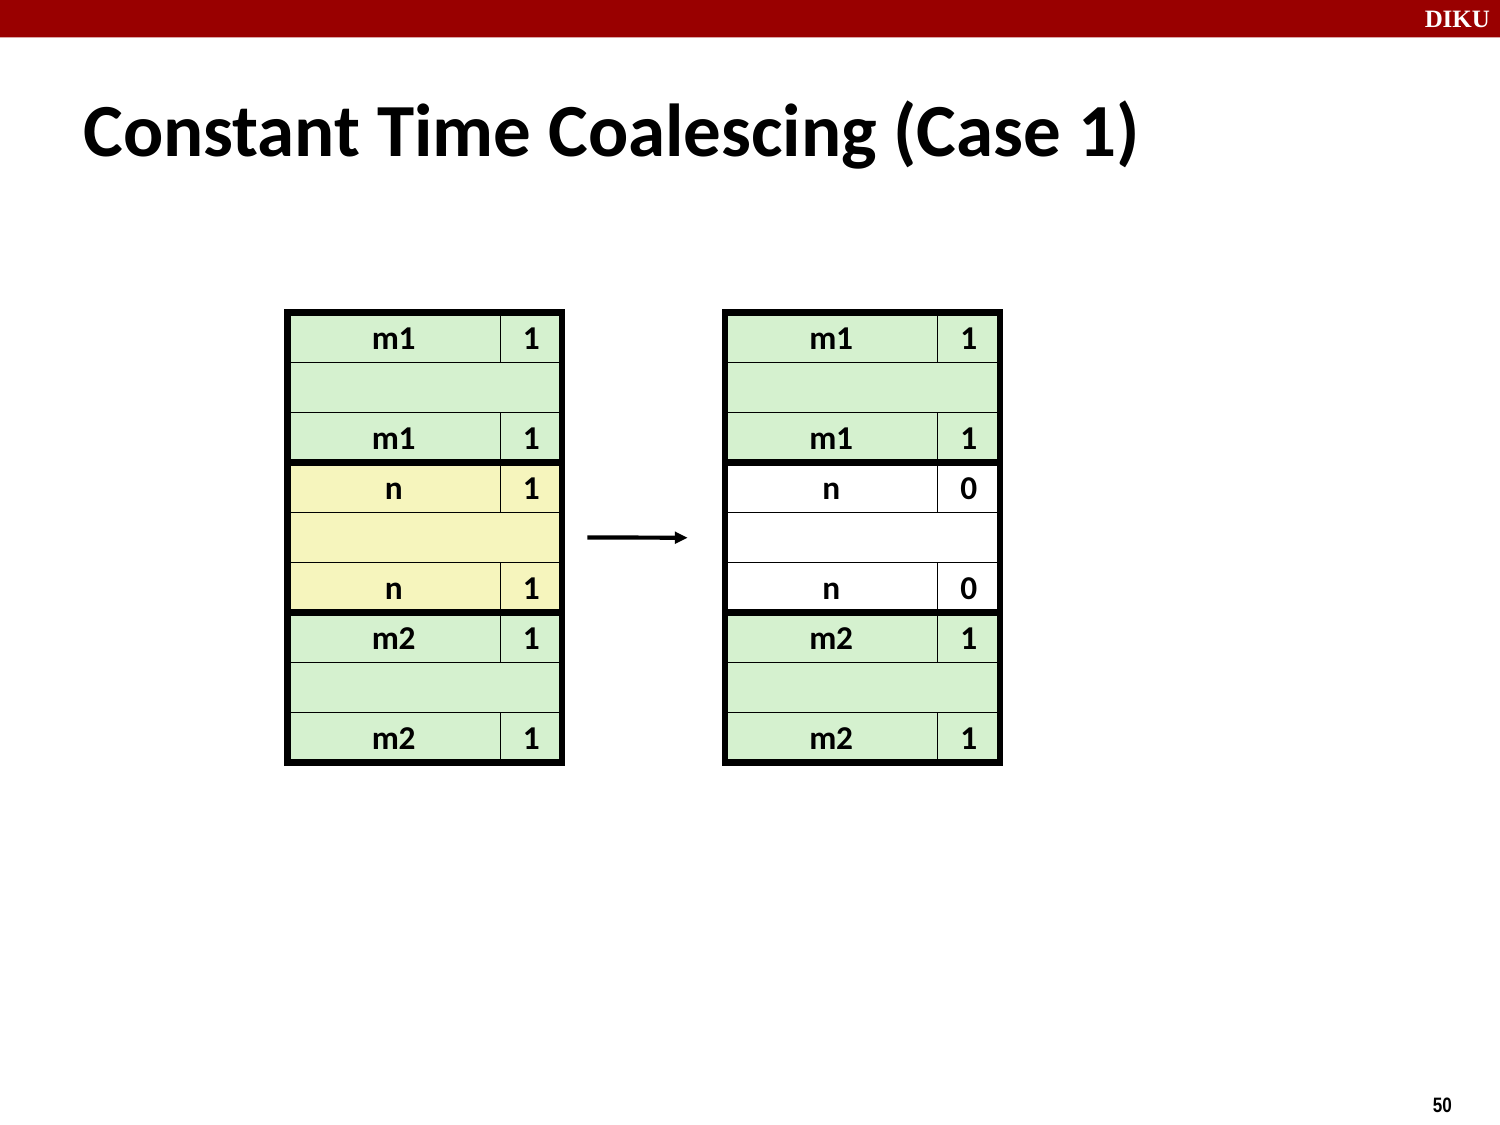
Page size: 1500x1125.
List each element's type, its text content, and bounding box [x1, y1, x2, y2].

text_box [728, 512, 997, 562]
text_box Constant Time Coalescing (Case 1) [68, 79, 1432, 174]
text_box n [291, 466, 500, 512]
text_box 1 [500, 616, 559, 662]
text_box n [291, 562, 500, 609]
text_box 1 [500, 316, 559, 362]
text_box m2 [728, 616, 937, 662]
text_box 0 [937, 466, 997, 512]
text_box [728, 662, 997, 712]
text_box 1 [937, 616, 997, 662]
text_box 0 [937, 562, 997, 609]
text_box [291, 362, 559, 412]
text_box m2 [291, 712, 500, 759]
text_box 1 [500, 412, 559, 459]
text_box m2 [291, 616, 500, 662]
text_box n [728, 466, 937, 512]
text_box m2 [728, 712, 937, 759]
text_box n [728, 562, 937, 609]
text_box m1 [291, 316, 500, 362]
text_box 1 [937, 412, 997, 459]
text_box m1 [728, 316, 937, 362]
text_box 1 [500, 466, 559, 512]
text_box [291, 662, 559, 712]
text_box [728, 362, 997, 412]
text_box m1 [728, 412, 937, 459]
text_box [291, 512, 559, 562]
text_box 1 [500, 562, 559, 609]
text_box m1 [291, 412, 500, 459]
text_box 1 [937, 712, 997, 759]
text_box 1 [937, 316, 997, 362]
text_box 1 [500, 712, 559, 759]
